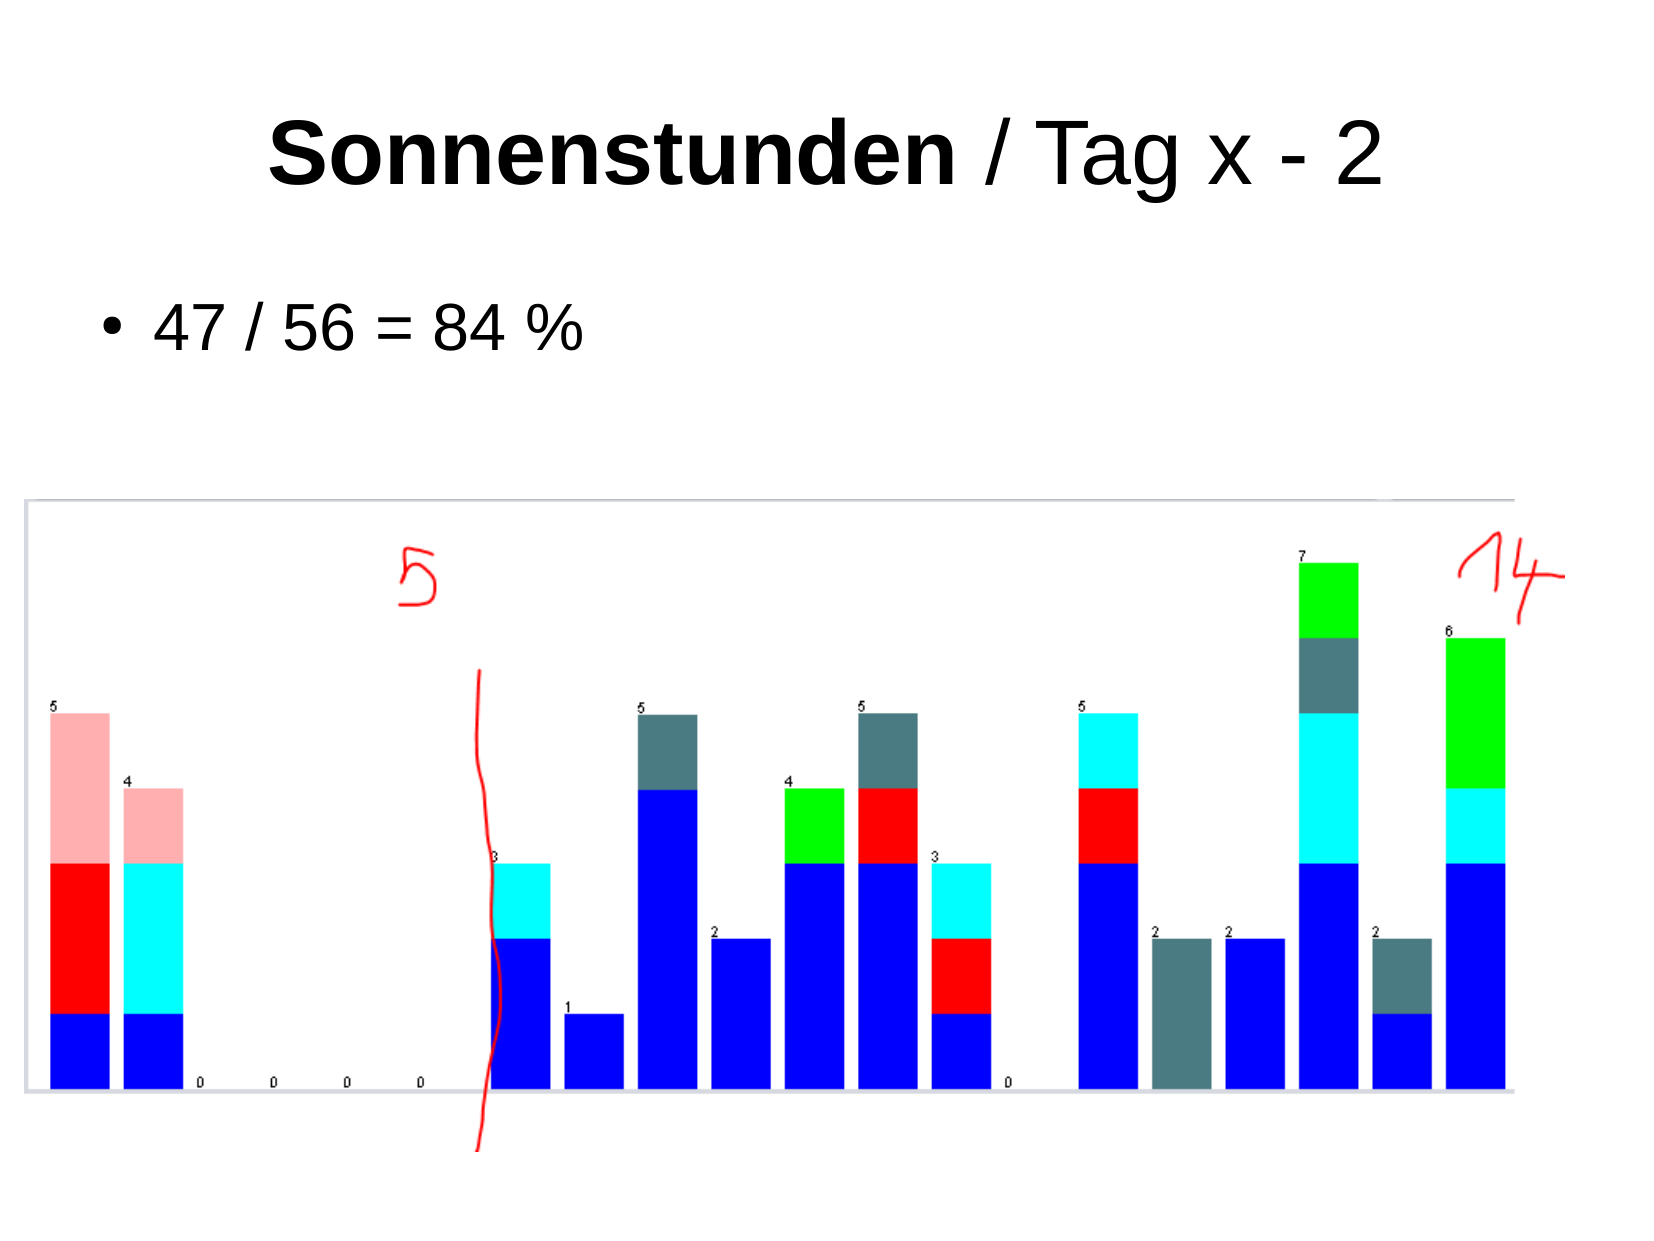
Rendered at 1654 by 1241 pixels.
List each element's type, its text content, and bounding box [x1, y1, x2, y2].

picture [24, 499, 1565, 1152]
list 47 / 56 = 84 % [82, 290, 1571, 1109]
title Sonnenstunden / Tag x - 2 [82, 49, 1571, 257]
